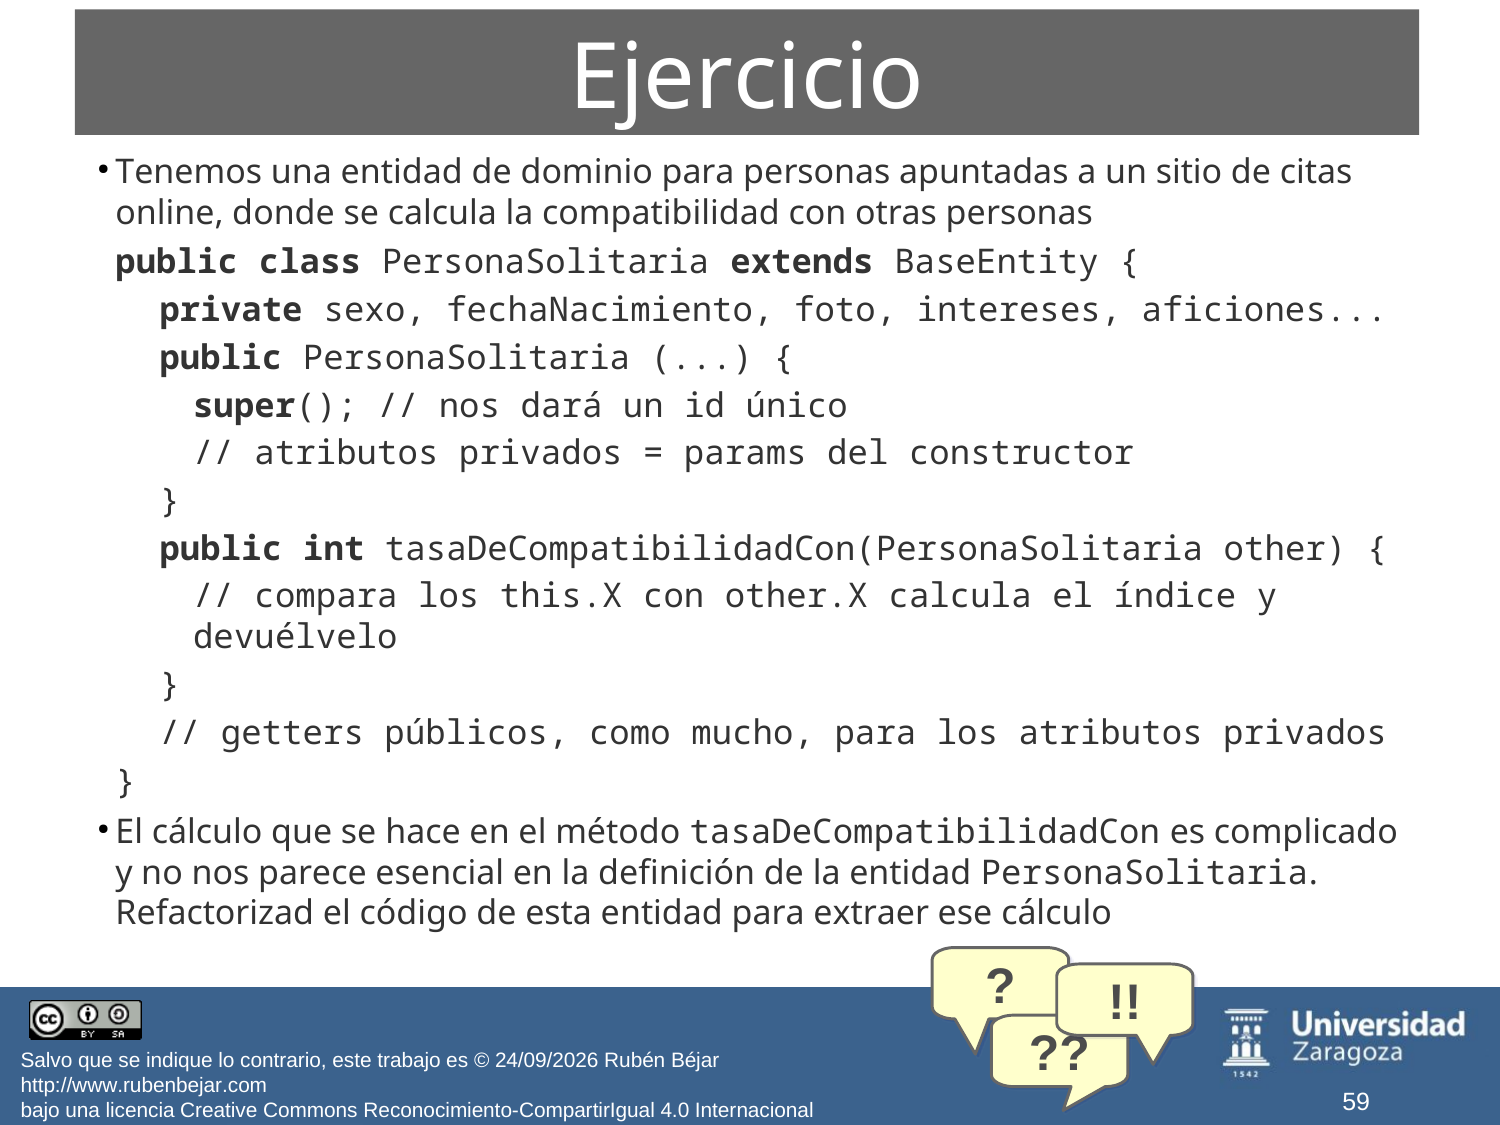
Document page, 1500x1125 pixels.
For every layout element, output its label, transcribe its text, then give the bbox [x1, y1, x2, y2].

text_box ?? [991, 1015, 1128, 1111]
picture [0, 987, 1500, 1125]
text_box ? [932, 947, 1069, 1055]
title Ejercicio [74, 9, 1420, 135]
list Tenemos una entidad de dominio para personas apuntadas a un sitio de citas online, donde se calcula la compatibilidad con otras personas public class PersonaSolitaria extends BaseEntity { private sexo, fechaNacimiento, foto, intereses, aficiones... public PersonaSolitaria (...) { super(); // nos dará un id único // atributos privados = params del constructor } public int tasaDeCompatibilidadCon(PersonaSolitaria other) { // compara los this.X con other.X calcula el índice y devuélvelo } // getters públicos, como mucho, para los atributos privados } El cálculo que se hace en el método tasaDeCompatibilidadCon es complicado y no nos parece esencial en la definición de la entidad PersonaSolitaria. Refactorizad el código de esta entidad para extraer ese cálculo [82, 141, 1418, 957]
text_box !! [1056, 963, 1193, 1065]
